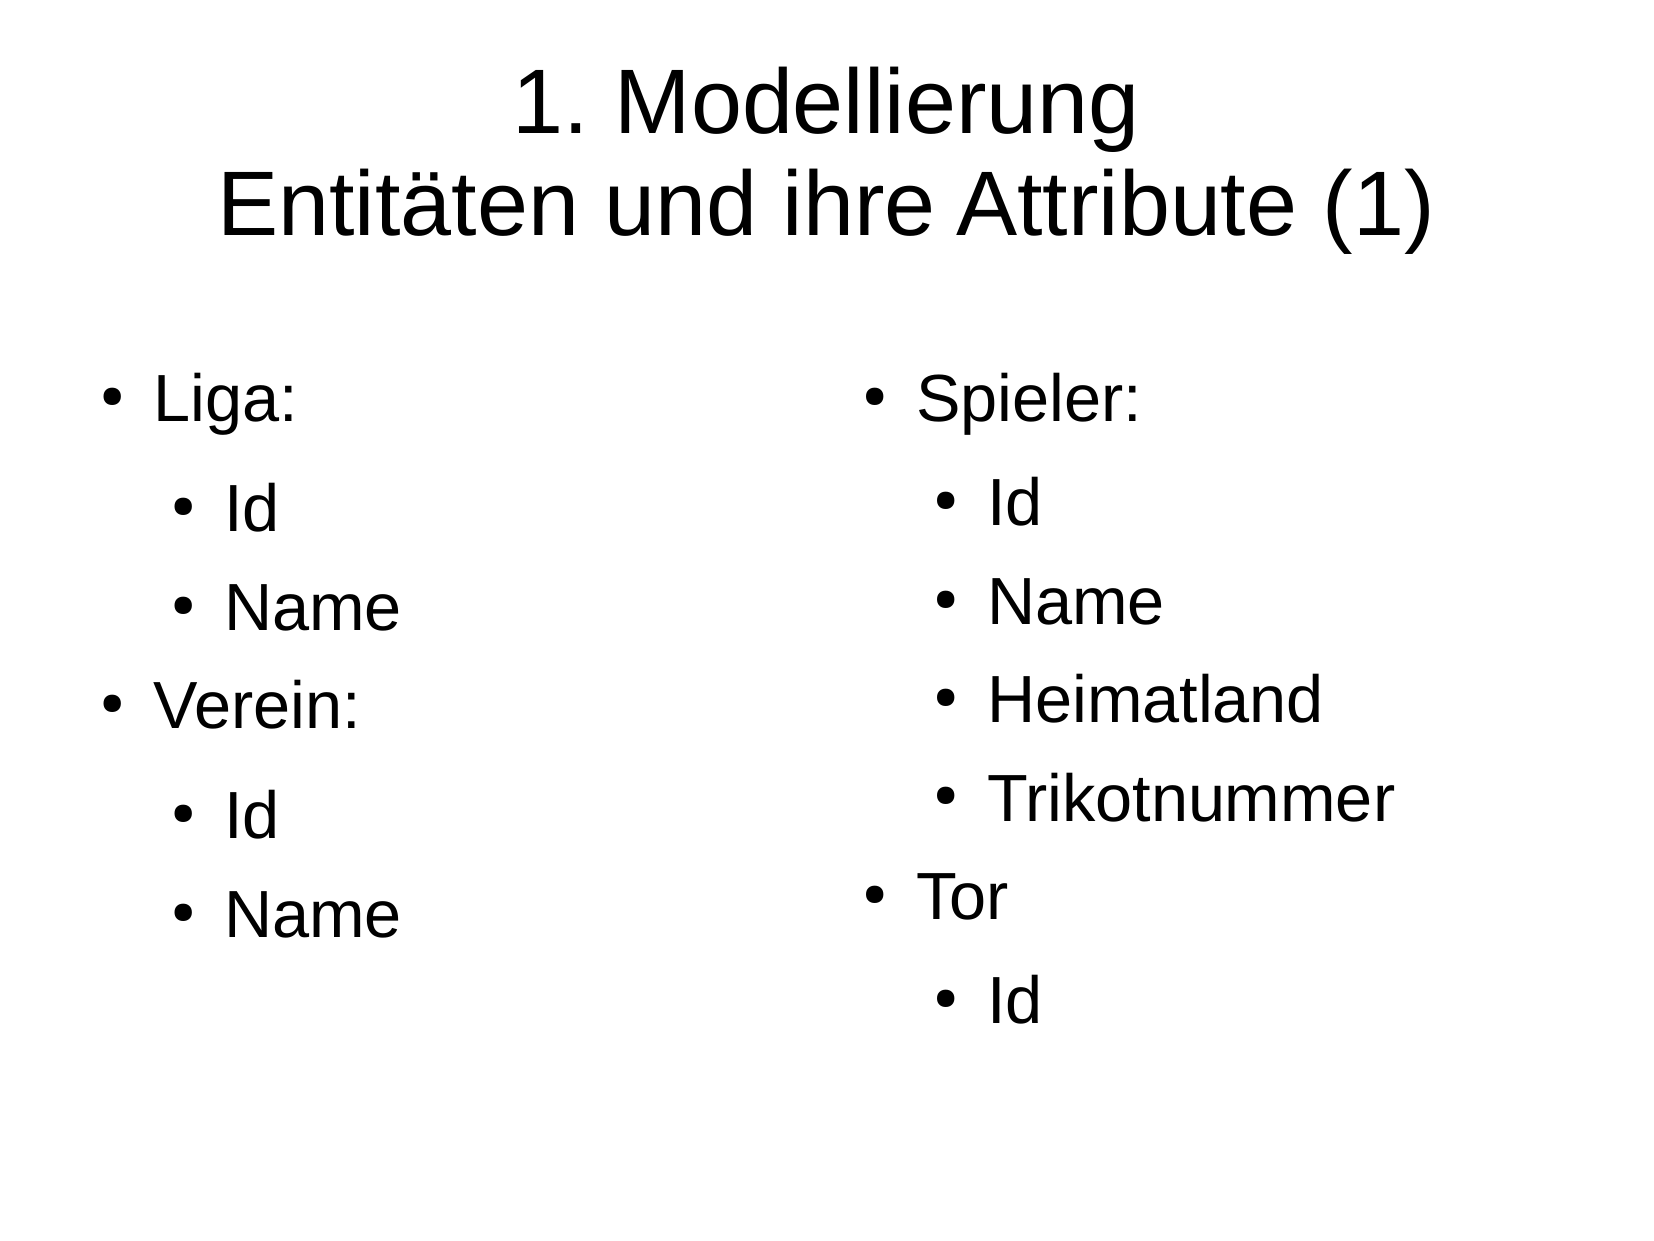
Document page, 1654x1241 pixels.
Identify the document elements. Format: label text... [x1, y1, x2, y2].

title 1. Modellierung Entitäten und ihre Attribute (1) [82, 49, 1571, 257]
list Liga: Id Name Verein: Id Name [82, 361, 809, 1081]
list Spieler: Id Name Heimatland Trikotnummer Tor Id [845, 361, 1572, 1081]
